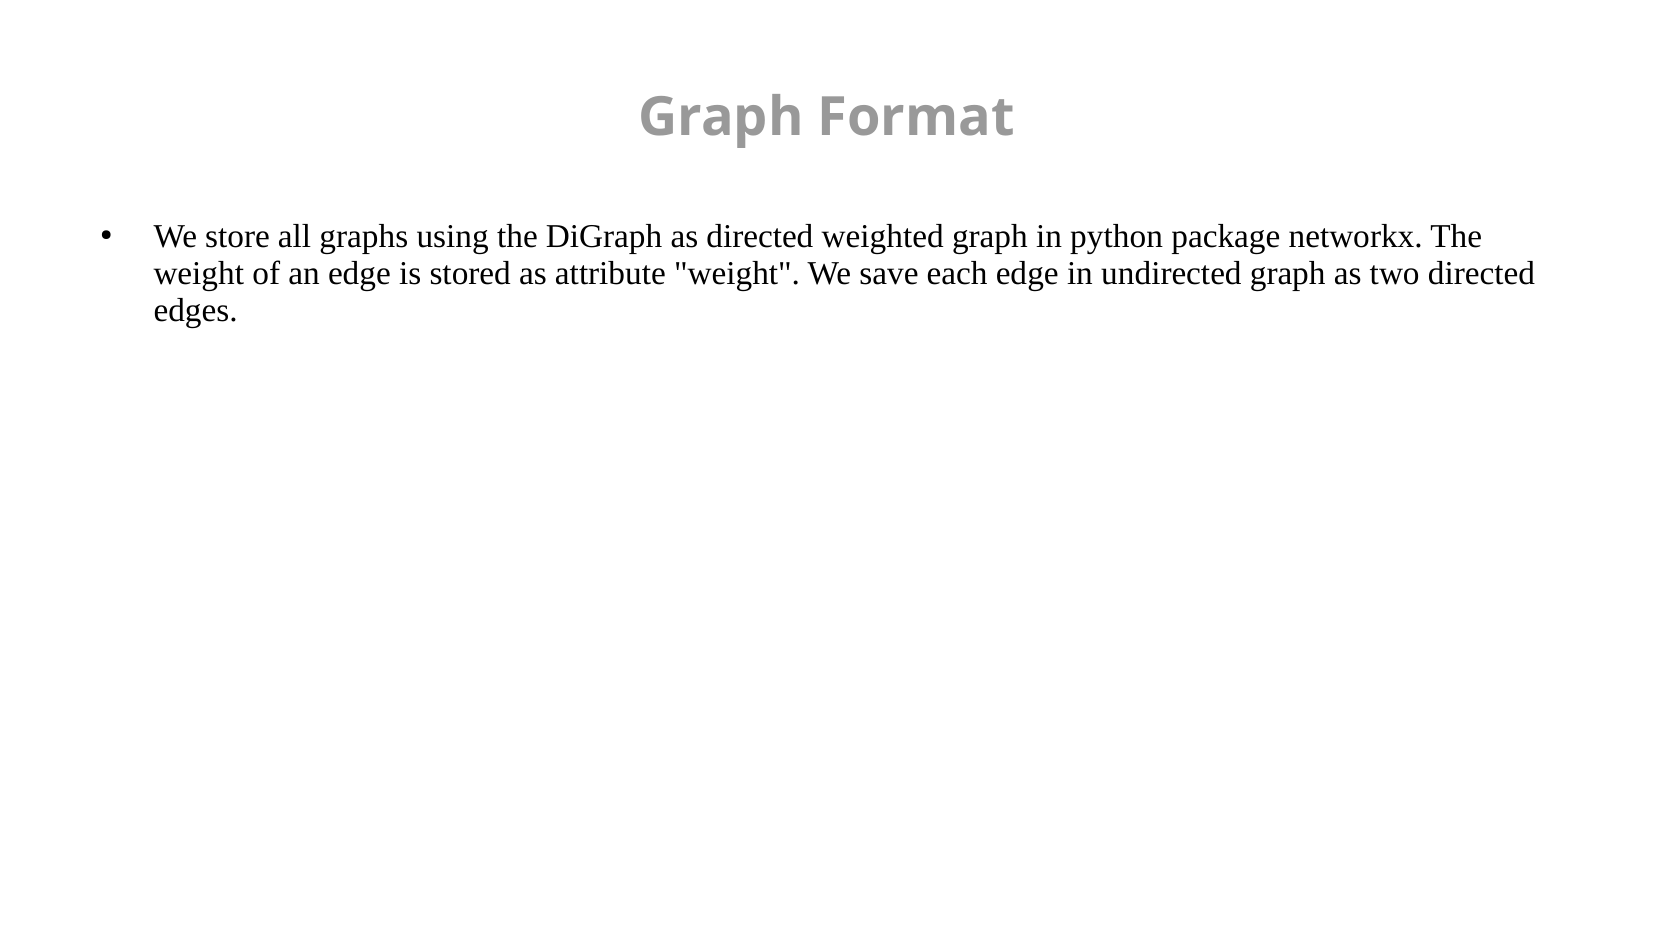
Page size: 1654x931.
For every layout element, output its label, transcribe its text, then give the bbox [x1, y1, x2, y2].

list We store all graphs using the DiGraph as directed weighted graph in python package networkx. The weight of an edge is stored as attribute "weight". We save each edge in undirected graph as two directed edges. [82, 217, 1571, 757]
title Graph Format [82, 37, 1571, 193]
